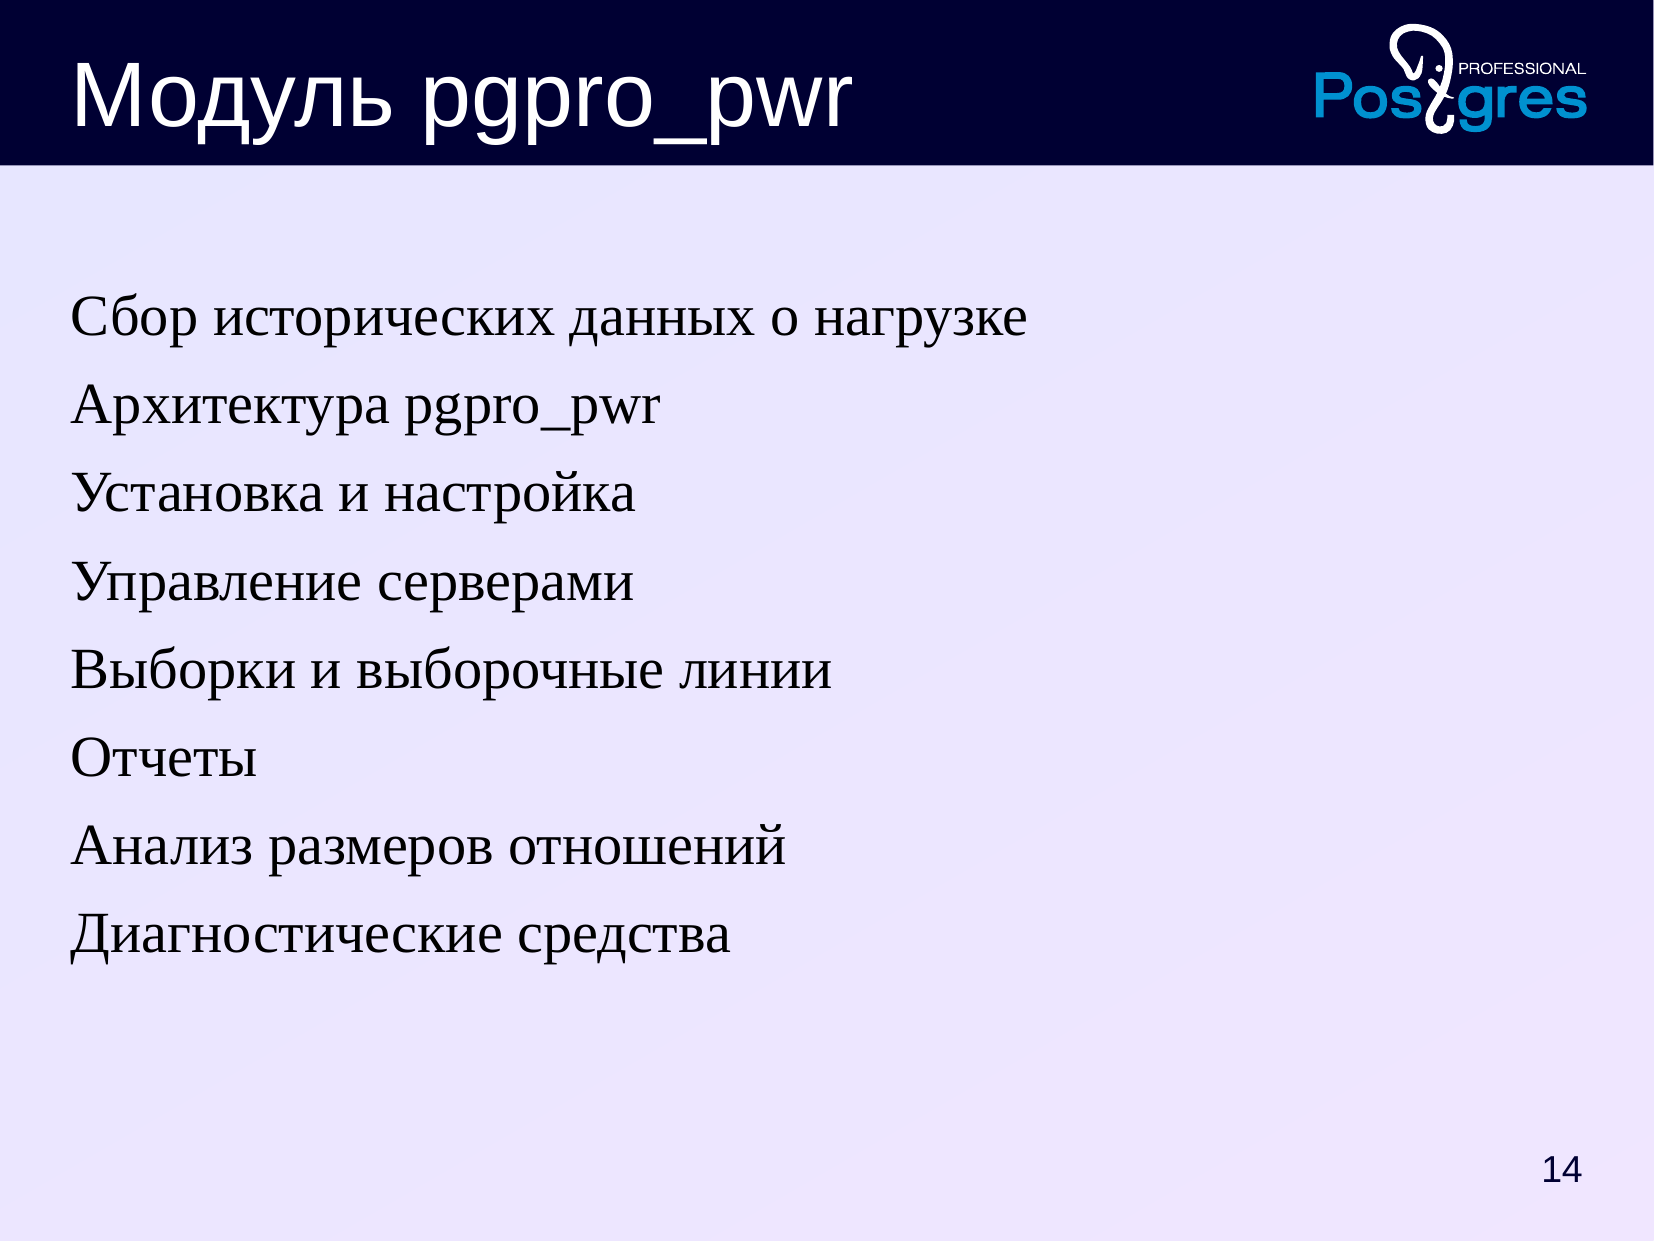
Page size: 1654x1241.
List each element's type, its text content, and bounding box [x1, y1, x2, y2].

list Сбор исторических данных о нагрузке Архитектура pgpro_pwr Установка и настройка Управление серверами Выборки и выборочные линии Отчеты Анализ размеров отношений Диагностические средства [70, 283, 1559, 1003]
title Модуль pgpro_pwr [70, 43, 1276, 147]
